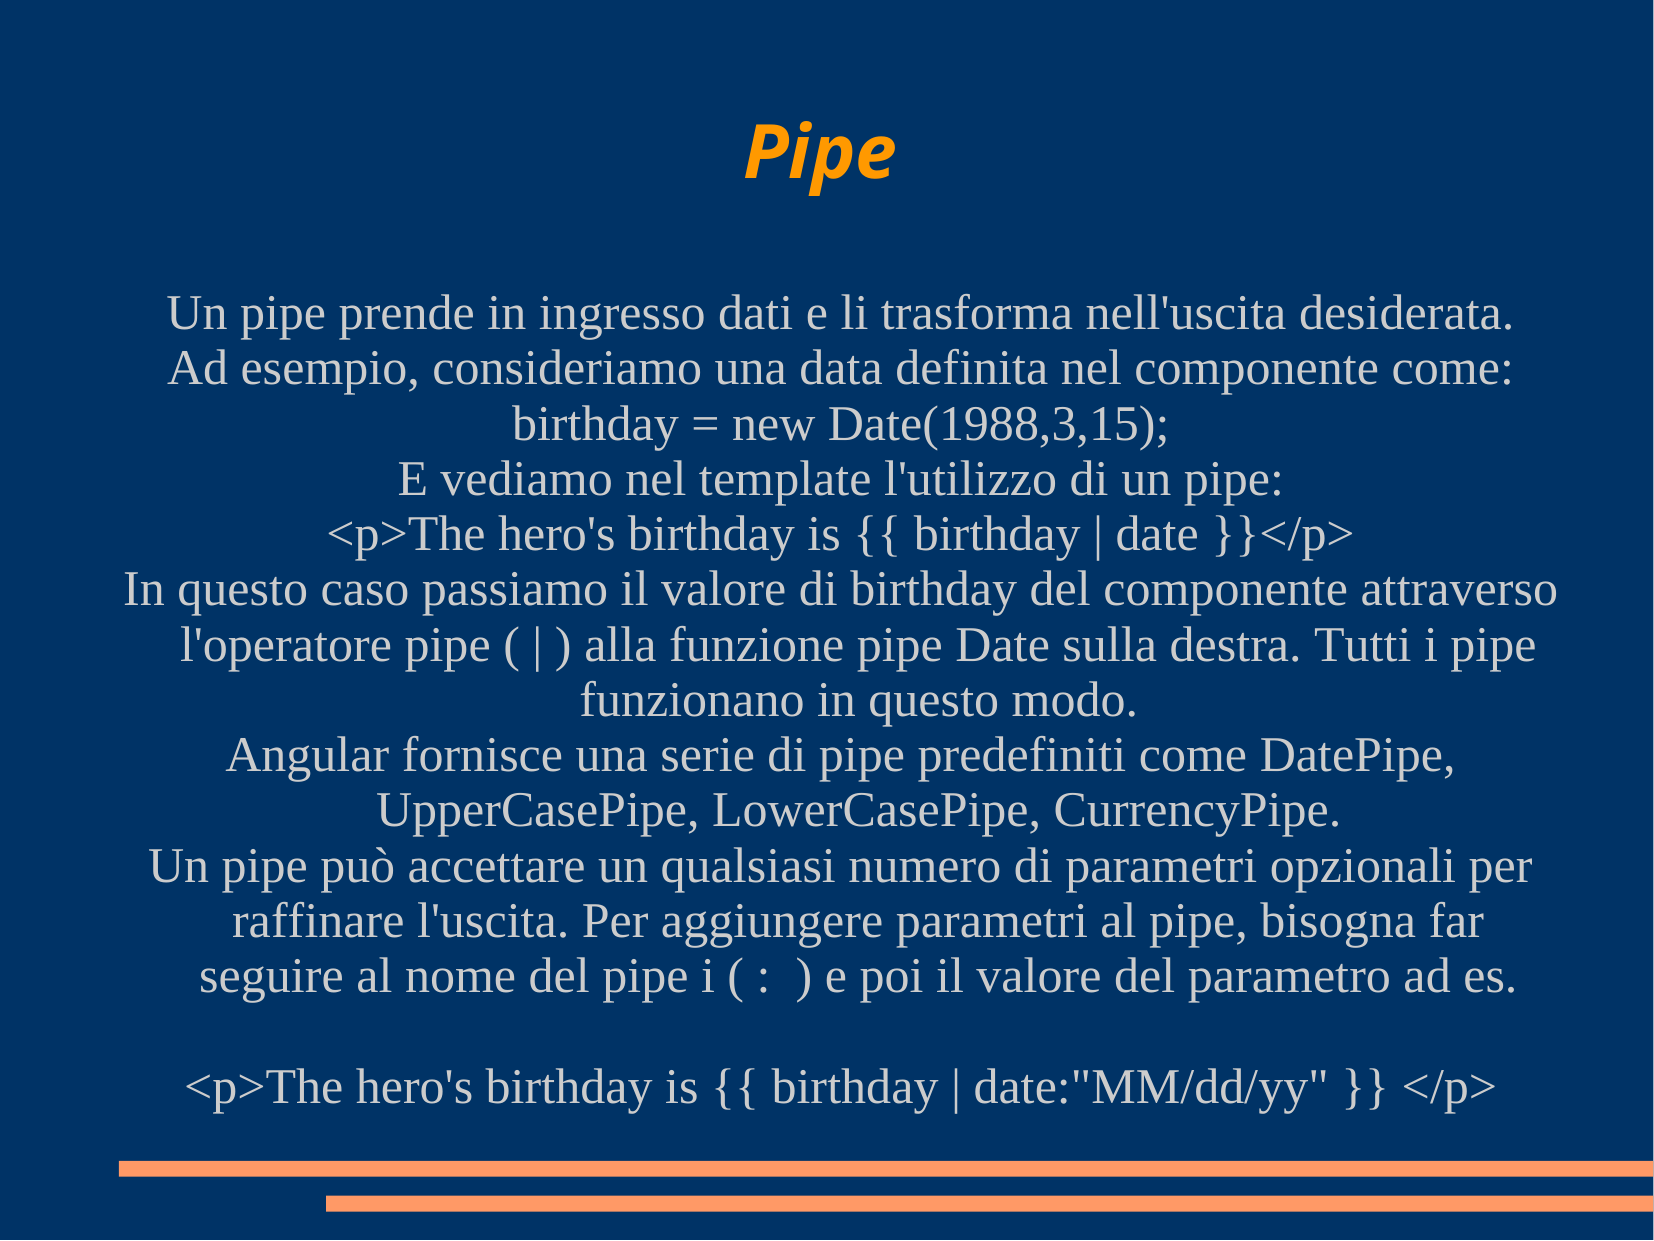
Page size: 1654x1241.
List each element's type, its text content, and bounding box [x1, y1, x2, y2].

title Pipe [121, 46, 1534, 254]
subtitle Un pipe prende in ingresso dati e li trasforma nell'uscita desiderata. Ad esempio, consideriamo una data definita nel componente come: birthday = new Date(1988,3,15); E vediamo nel template l'utilizzo di un pipe: <p>The hero's birthday is {{ birthday | date }}</p> In questo caso passiamo il valore di birthday del componente attraverso l'operatore pipe ( | ) alla funzione pipe Date sulla destra. Tutti i pipe funzionano in questo modo. Angular fornisce una serie di pipe predefiniti come DatePipe, UpperCasePipe, LowerCasePipe, CurrencyPipe. Un pipe può accettare un qualsiasi numero di parametri opzionali per raffinare l'uscita. Per aggiungere parametri al pipe, bisogna far seguire al nome del pipe i ( : ) e poi il valore del parametro ad es. <p>The hero's birthday is {{ birthday | date:"MM/dd/yy" }} </p> [121, 276, 1561, 1178]
